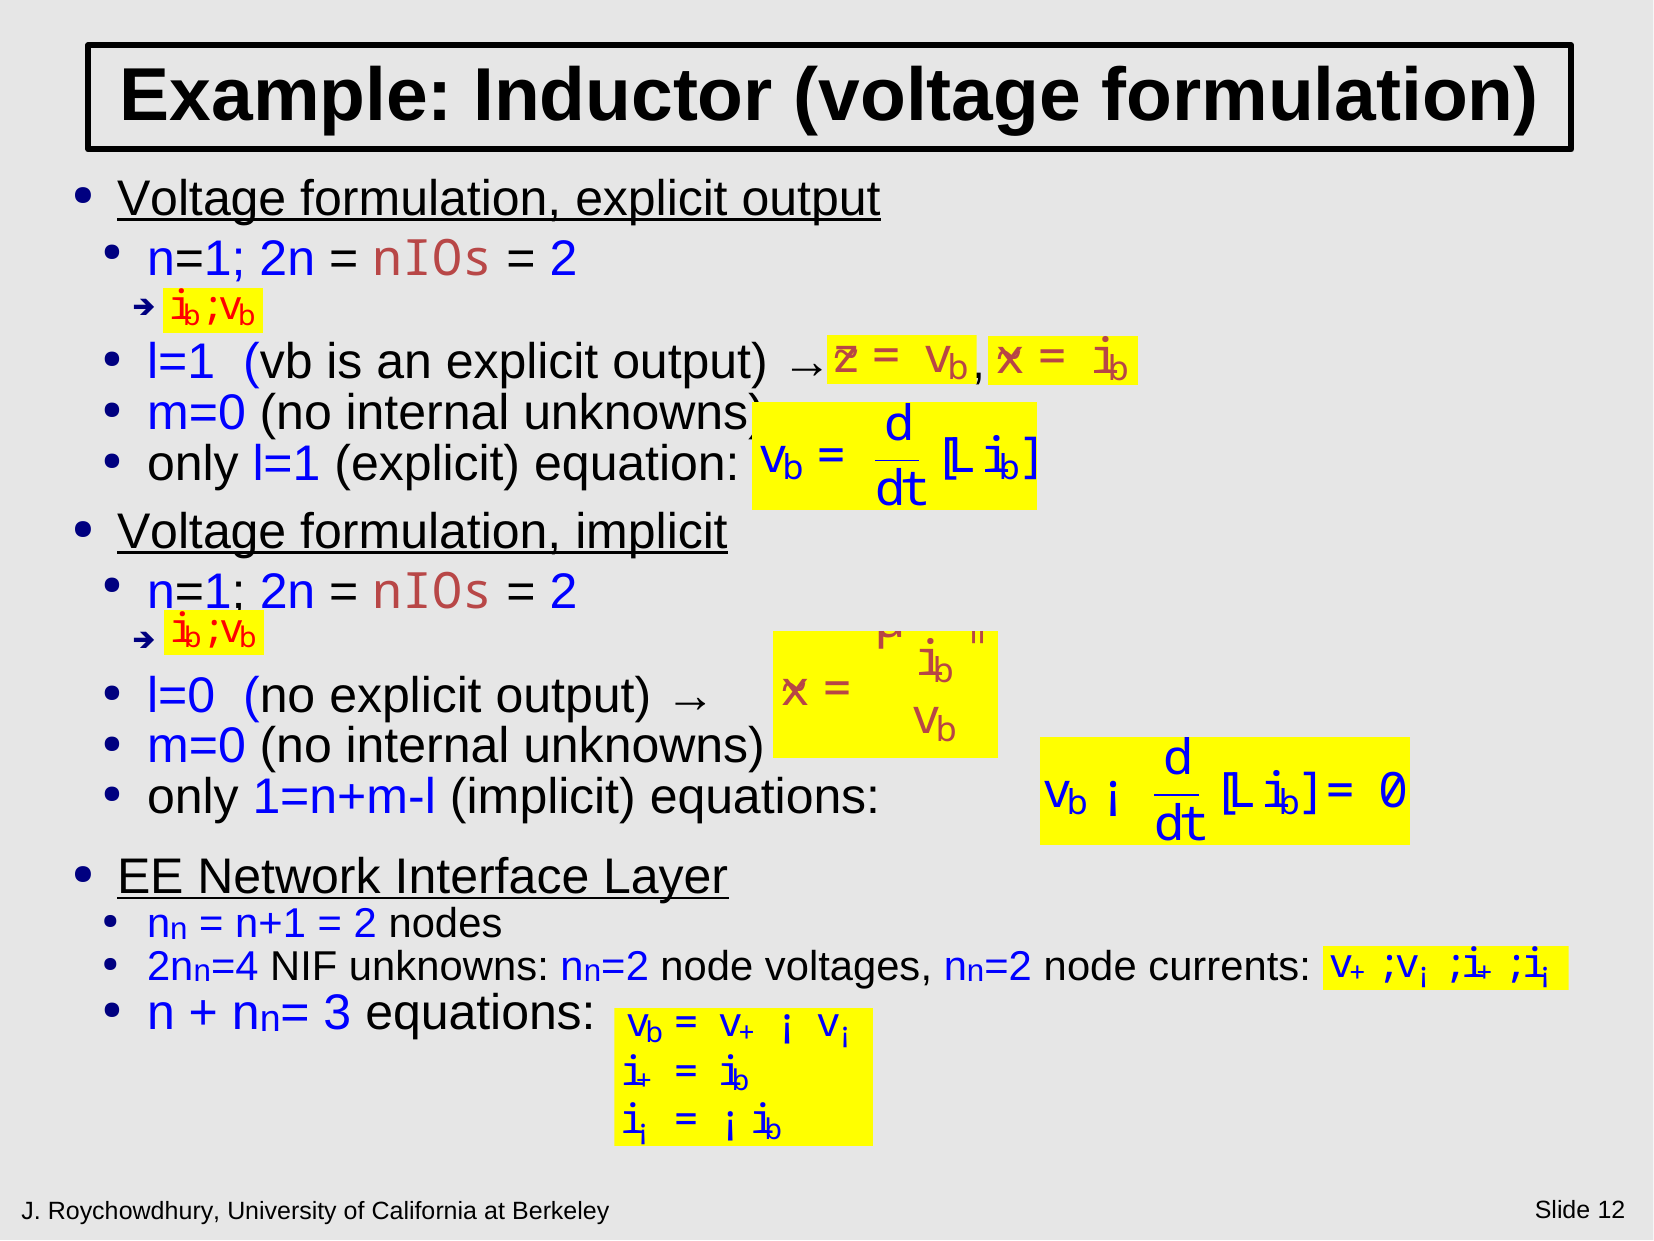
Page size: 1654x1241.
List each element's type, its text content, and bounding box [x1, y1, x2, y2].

title Example: Inductor (voltage formulation) [88, 45, 1572, 150]
picture [752, 402, 1038, 510]
list Voltage formulation, explicit output n=1; 2n = nIOs = 2 l=1 (vb is an explicit output) → , m=0 (no internal unknowns) only l=1 (explicit) equation: Voltage formulation, implicit n=1; 2n = nIOs = 2 l=0 (no explicit output) → m=0 (no internal unknowns) only 1=n+m-l (implicit) equations: EE Network Interface Layer nn = n+1 = 2 nodes 2nn=4 NIF unknowns: nn=2 node voltages, nn=2 node currents: n + nn= 3 equations: [41, 174, 1455, 1070]
picture [163, 288, 264, 333]
picture [773, 631, 999, 758]
picture [614, 1007, 873, 1146]
picture [1322, 945, 1569, 991]
picture [988, 335, 1139, 385]
picture [164, 610, 265, 655]
picture [826, 334, 977, 384]
picture [1039, 737, 1411, 845]
